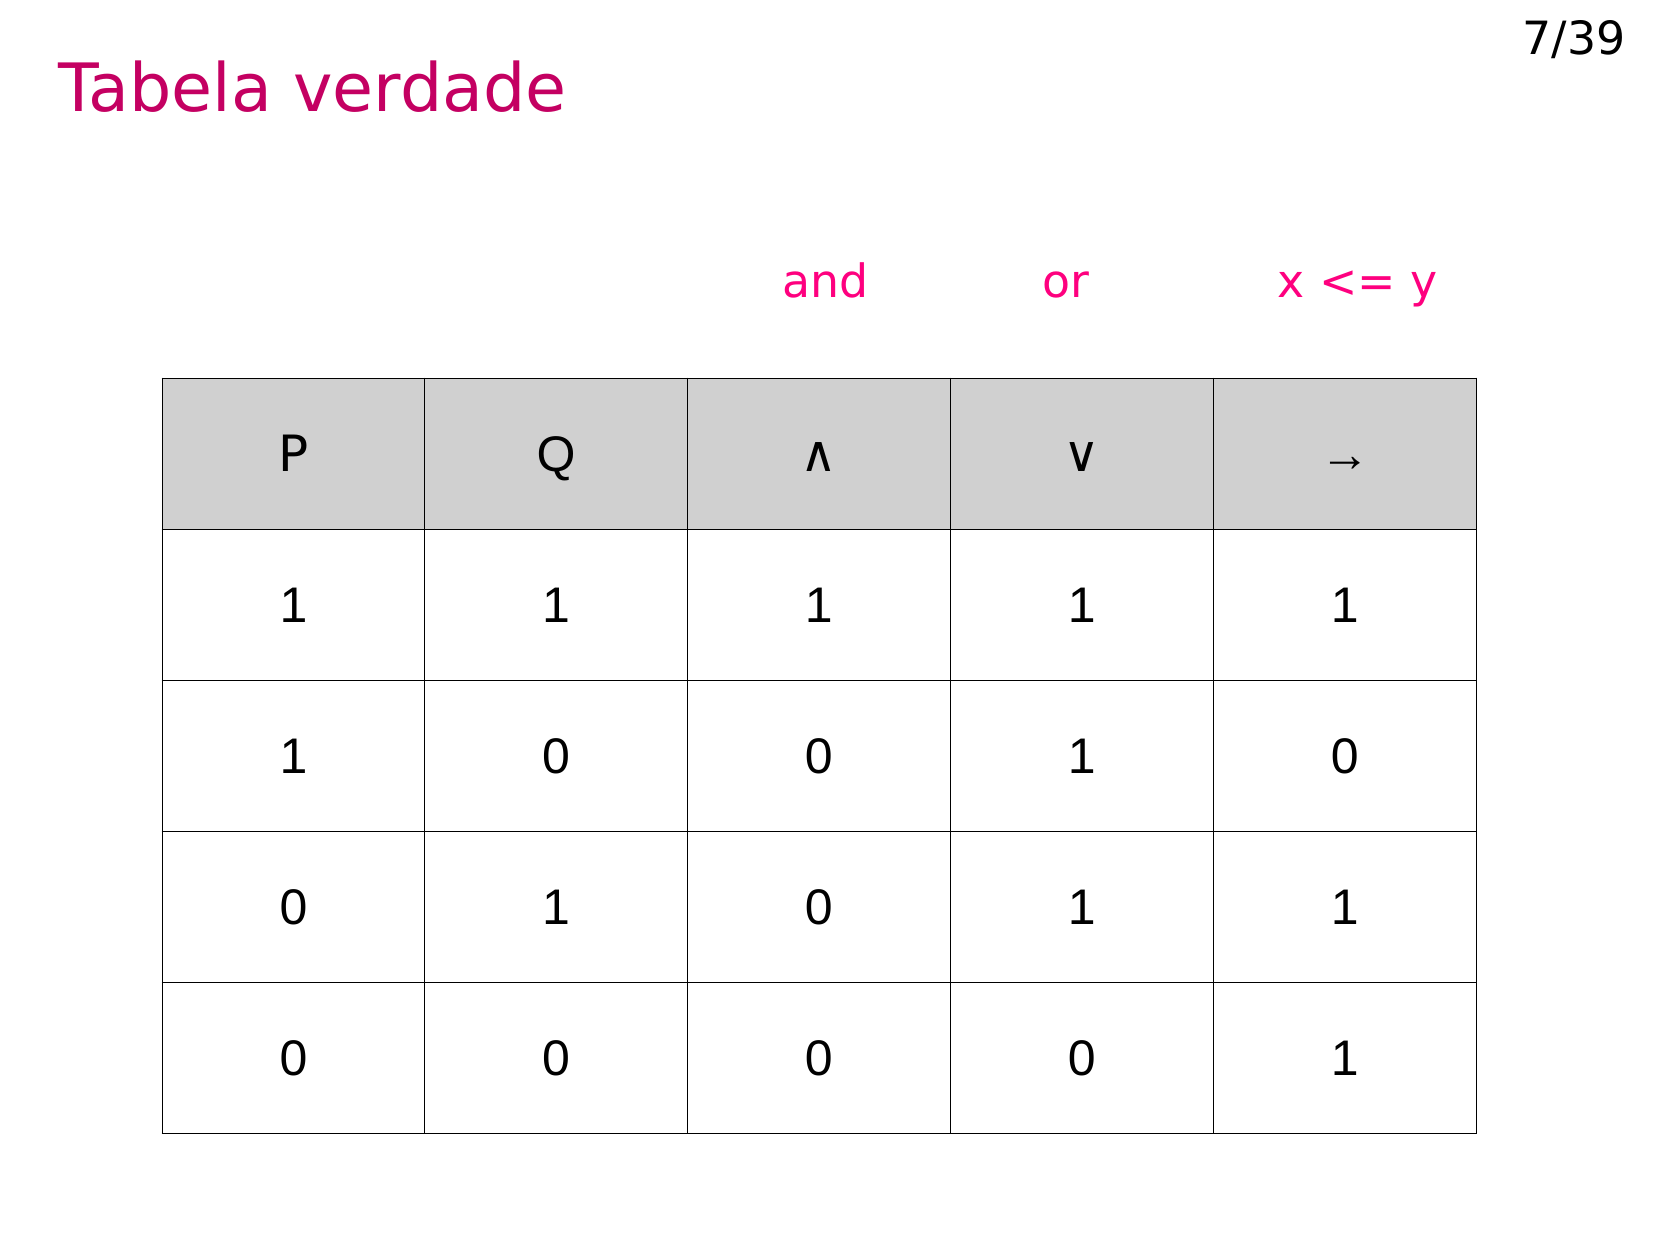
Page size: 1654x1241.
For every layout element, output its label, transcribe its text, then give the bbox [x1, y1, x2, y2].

table_cell 0 [163, 832, 424, 982]
table_cell 1 [163, 681, 424, 831]
table_cell 0 [1214, 681, 1476, 831]
table_cell 0 [163, 983, 424, 1133]
table_header Q [425, 379, 687, 529]
table_cell 0 [688, 832, 950, 982]
table_cell 0 [425, 681, 687, 831]
table_header → [1214, 379, 1476, 529]
table_cell 1 [1214, 832, 1476, 982]
table_cell 0 [688, 983, 950, 1133]
table_cell 0 [951, 983, 1213, 1133]
table_cell 1 [688, 530, 950, 680]
text_box and [767, 248, 884, 317]
table_cell 1 [951, 681, 1213, 831]
title Tabela verdade [59, 29, 1625, 148]
table_cell 1 [163, 530, 424, 680]
text_box x <= y [1263, 248, 1453, 317]
table_cell 0 [425, 983, 687, 1133]
table_cell 1 [951, 832, 1213, 982]
text_box or [1027, 248, 1123, 317]
table_cell 0 [688, 681, 950, 831]
table_cell 1 [425, 832, 687, 982]
table_cell 1 [425, 530, 687, 680]
table_cell 1 [951, 530, 1213, 680]
table_cell 1 [1214, 530, 1476, 680]
table_header ∧ [688, 379, 950, 529]
table_header P [163, 379, 424, 529]
table_cell 1 [1214, 983, 1476, 1133]
table_header ∨ [951, 379, 1213, 529]
